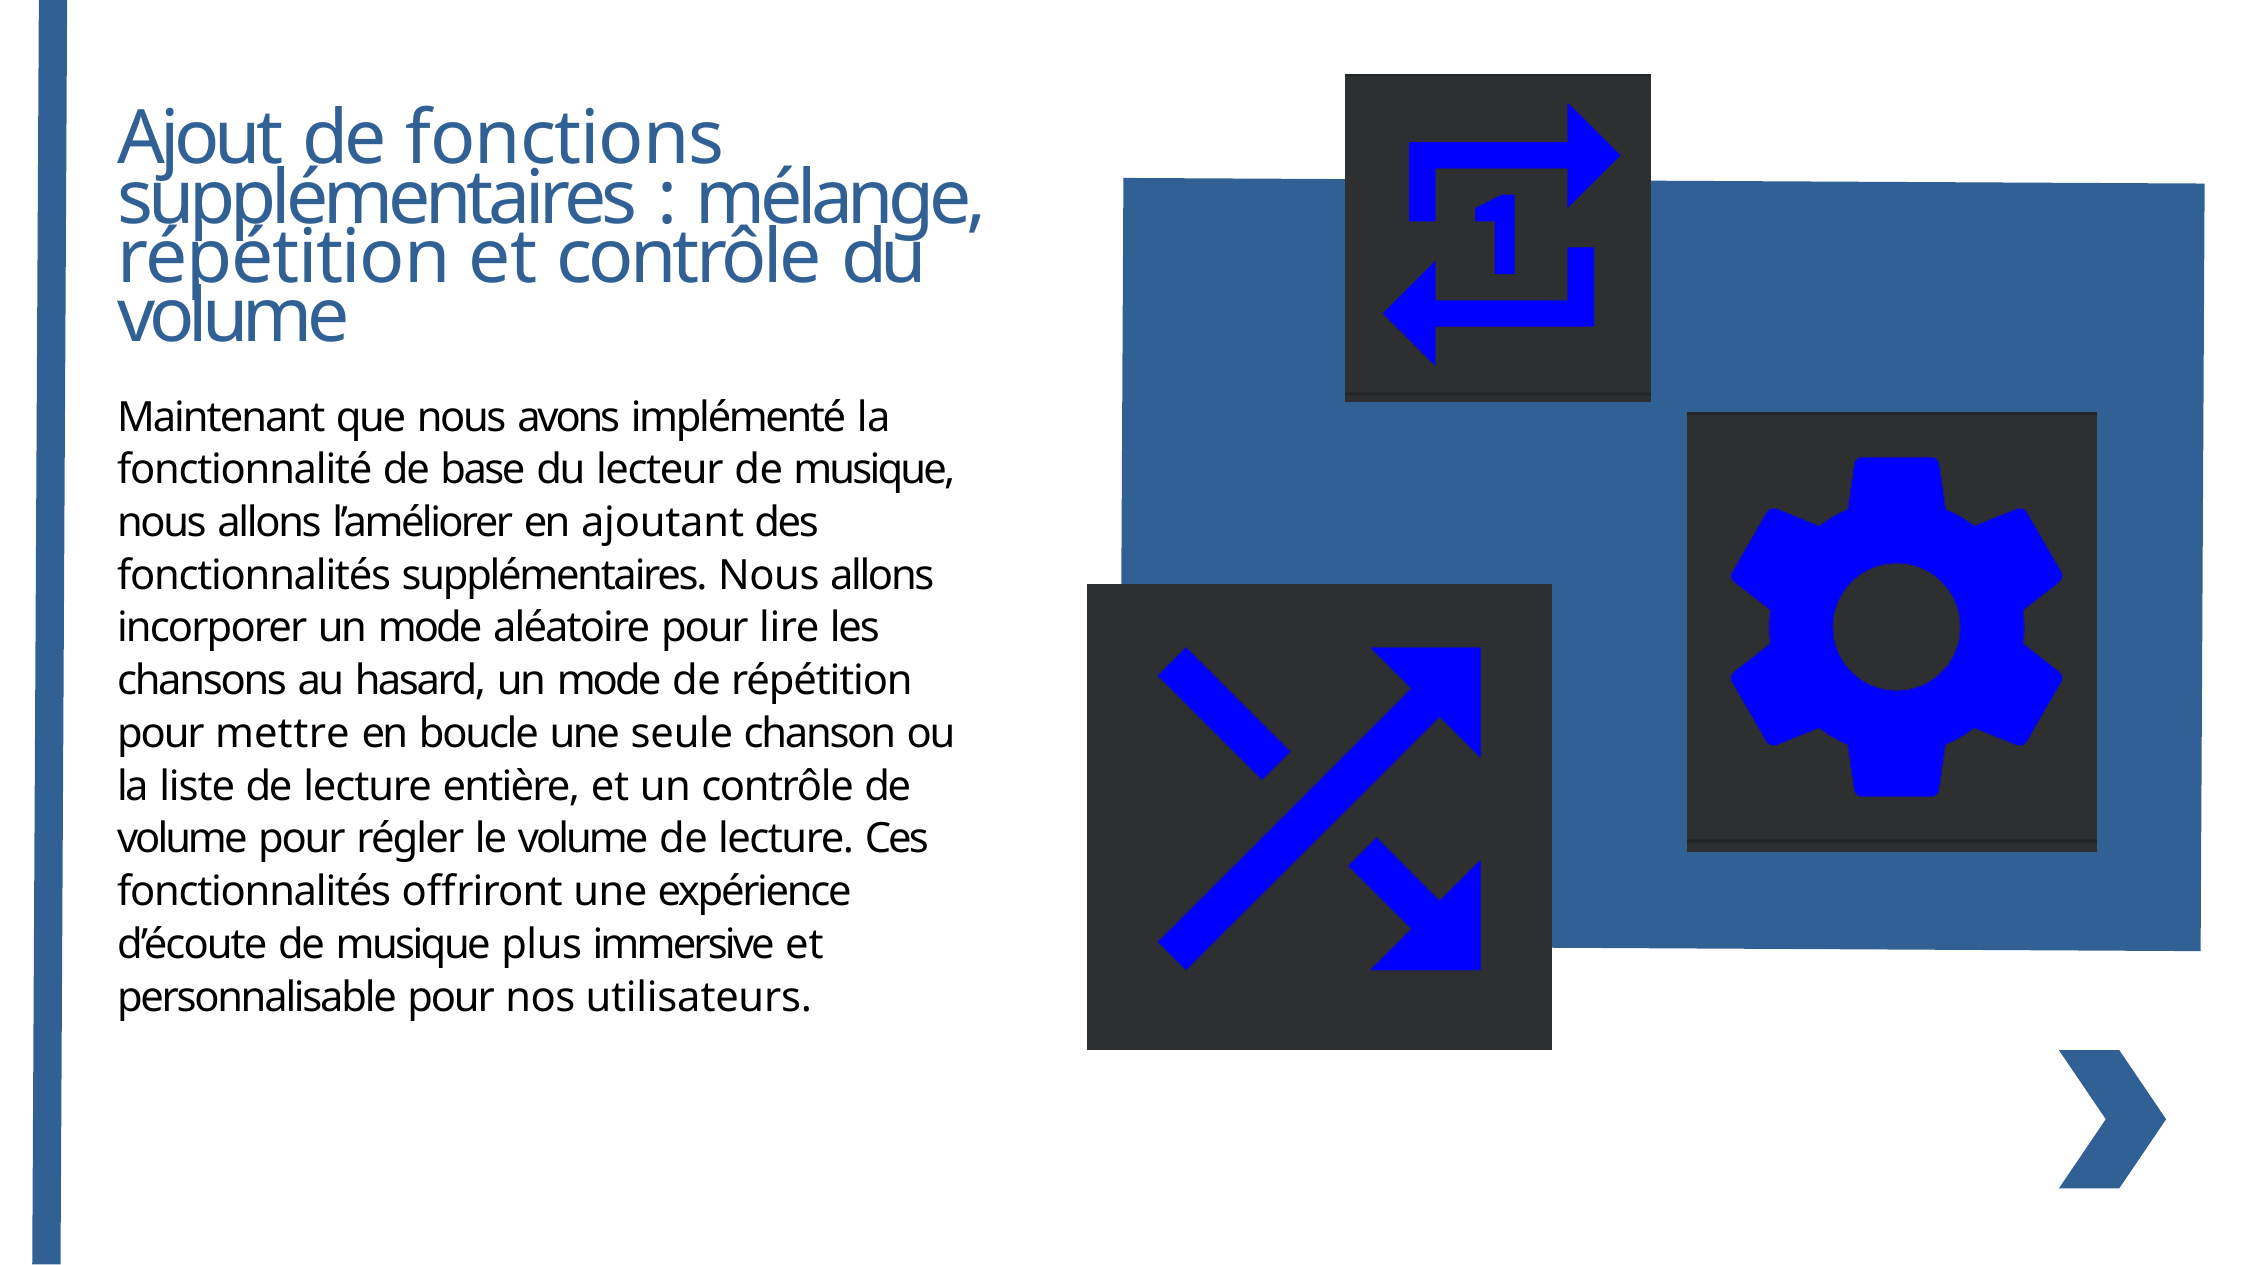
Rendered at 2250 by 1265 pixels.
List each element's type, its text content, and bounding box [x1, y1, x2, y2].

text_box [32, 0, 68, 1265]
text_box Maintenant que nous avons implémenté la fonctionnalité de base du lecteur de musique, nous allons l’améliorer en ajoutant des fonctionnalités supplémentaires. Nous allons incorporer un mode aléatoire pour lire les chansons au hasard, un mode de répétition pour mettre en boucle une seule chanson ou la liste de lecture entière, et un contrôle de volume pour régler le volume de lecture. Ces fonctionnalités offriront une expérience d’écoute de musique plus immersive et personnalisable pour nos utilisateurs. [114, 378, 959, 1020]
picture [1345, 74, 1651, 403]
picture [1087, 584, 1552, 1051]
picture [1687, 412, 2097, 852]
title Ajout de fonctions supplémentaires : mélange, répétition et contrôle du volume [114, 77, 1126, 376]
